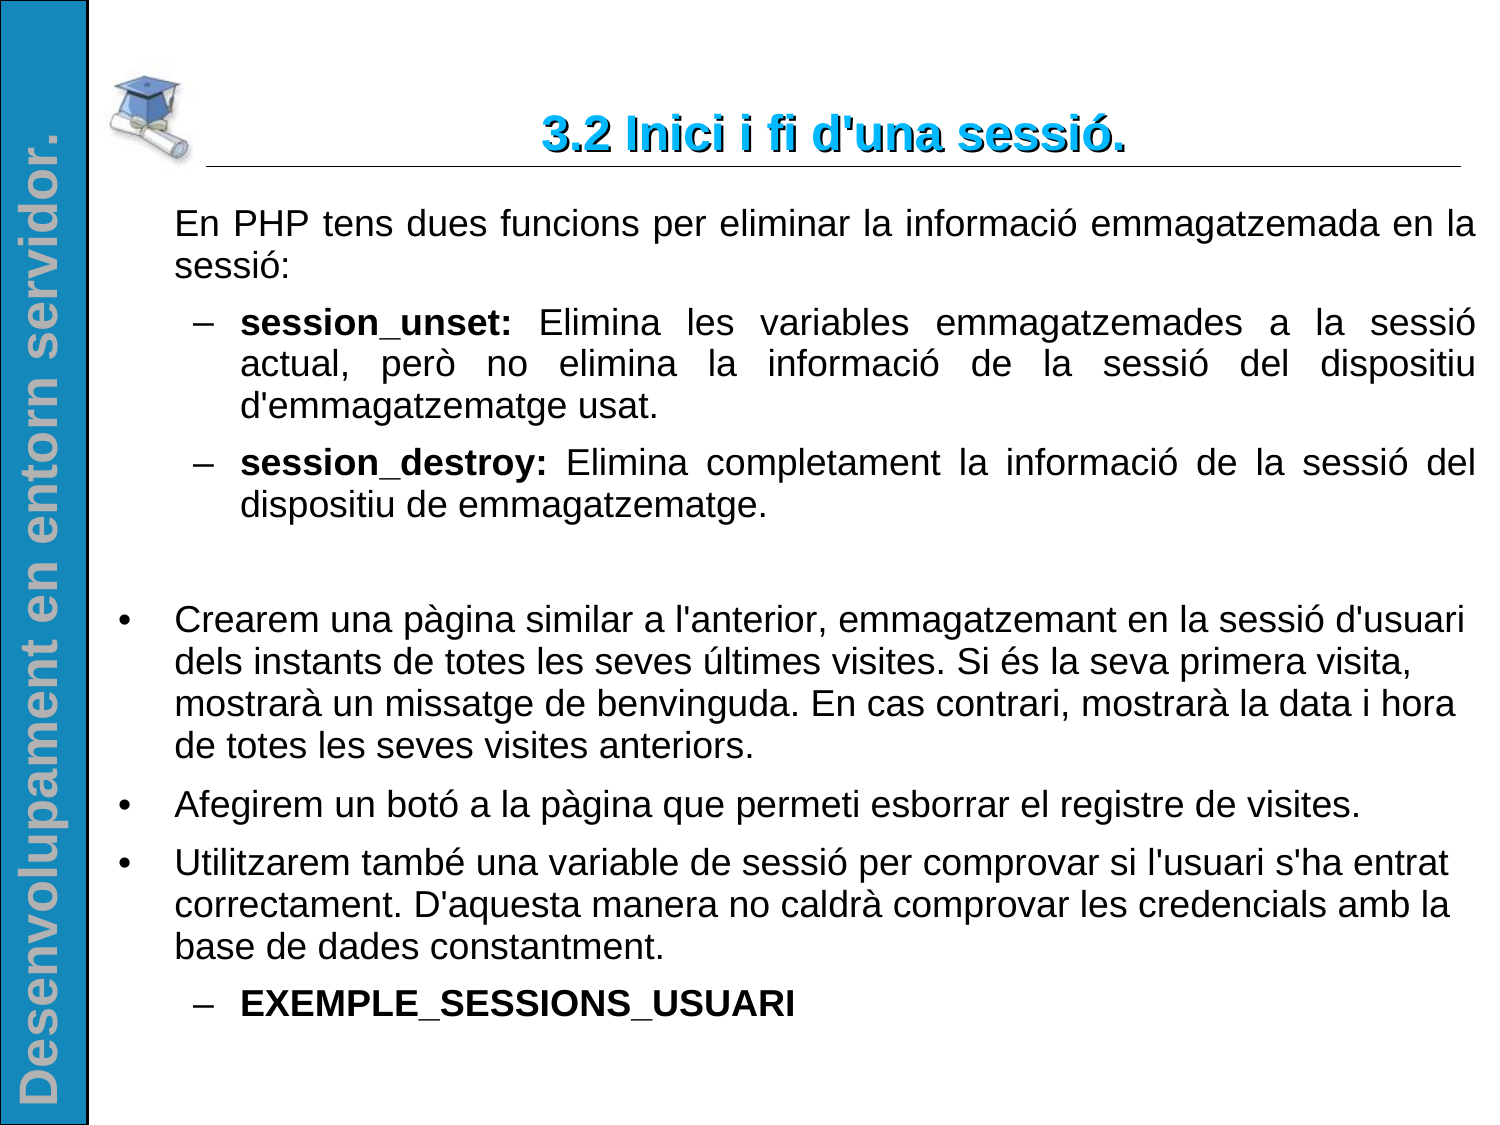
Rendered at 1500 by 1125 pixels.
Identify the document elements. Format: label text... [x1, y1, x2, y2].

picture [93, 61, 206, 174]
title 3.2 Inici i fi d'una sessió. [206, 88, 1447, 178]
list En PHP tens dues funcions per eliminar la informació emmagatzemada en la sessió: session_unset: Elimina les variables emmagatzemades a la sessió actual, però no elimina la informació de la sessió del dispositiu d'emmagatzematge usat. session_destroy: Elimina completament la informació de la sessió del dispositiu de emmagatzematge. Crearem una pàgina similar a l'anterior, emmagatzemant en la sessió d'usuari dels instants de totes les seves últimes visites. Si és la seva primera visita, mostrarà un missatge de benvinguda. En cas contrari, mostrarà la data i hora de totes les seves visites anteriors. Afegirem un botó a la pàgina que permeti esborrar el registre de visites. Utilitzarem també una variable de sessió per comprovar si l'usuari s'ha entrat correctament. D'aquesta manera no caldrà comprovar les credencials amb la base de dades constantment. EXEMPLE_SESSIONS_USUARI [118, 202, 1477, 1063]
